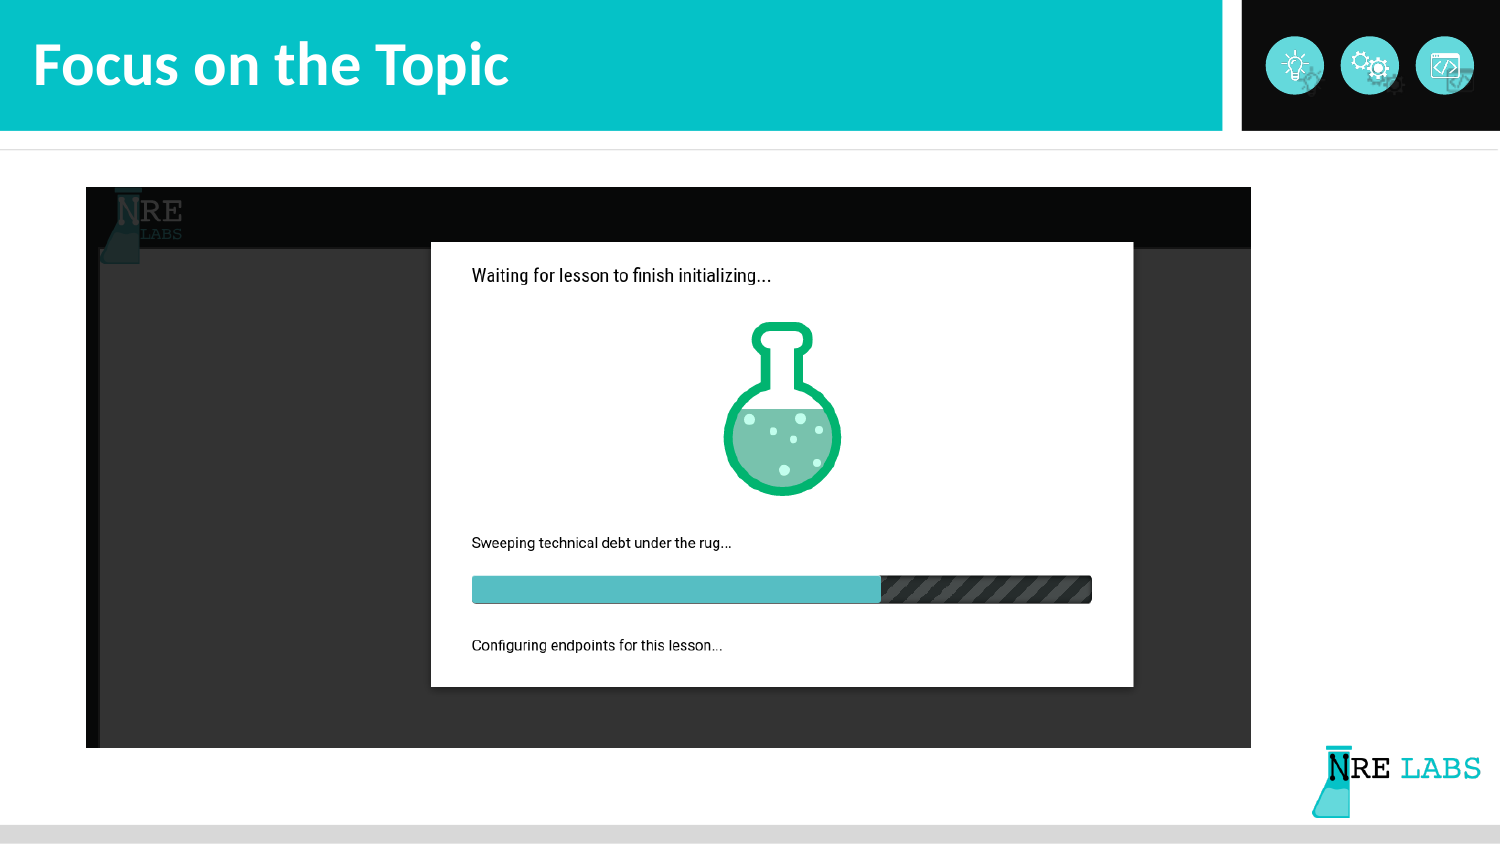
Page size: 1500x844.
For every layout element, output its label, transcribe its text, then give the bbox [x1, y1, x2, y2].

picture [86, 187, 1251, 748]
picture [1425, 45, 1465, 86]
picture [1347, 42, 1393, 88]
list Focus on the Topic [18, 16, 1126, 105]
picture [1272, 42, 1318, 88]
picture [1312, 735, 1500, 818]
